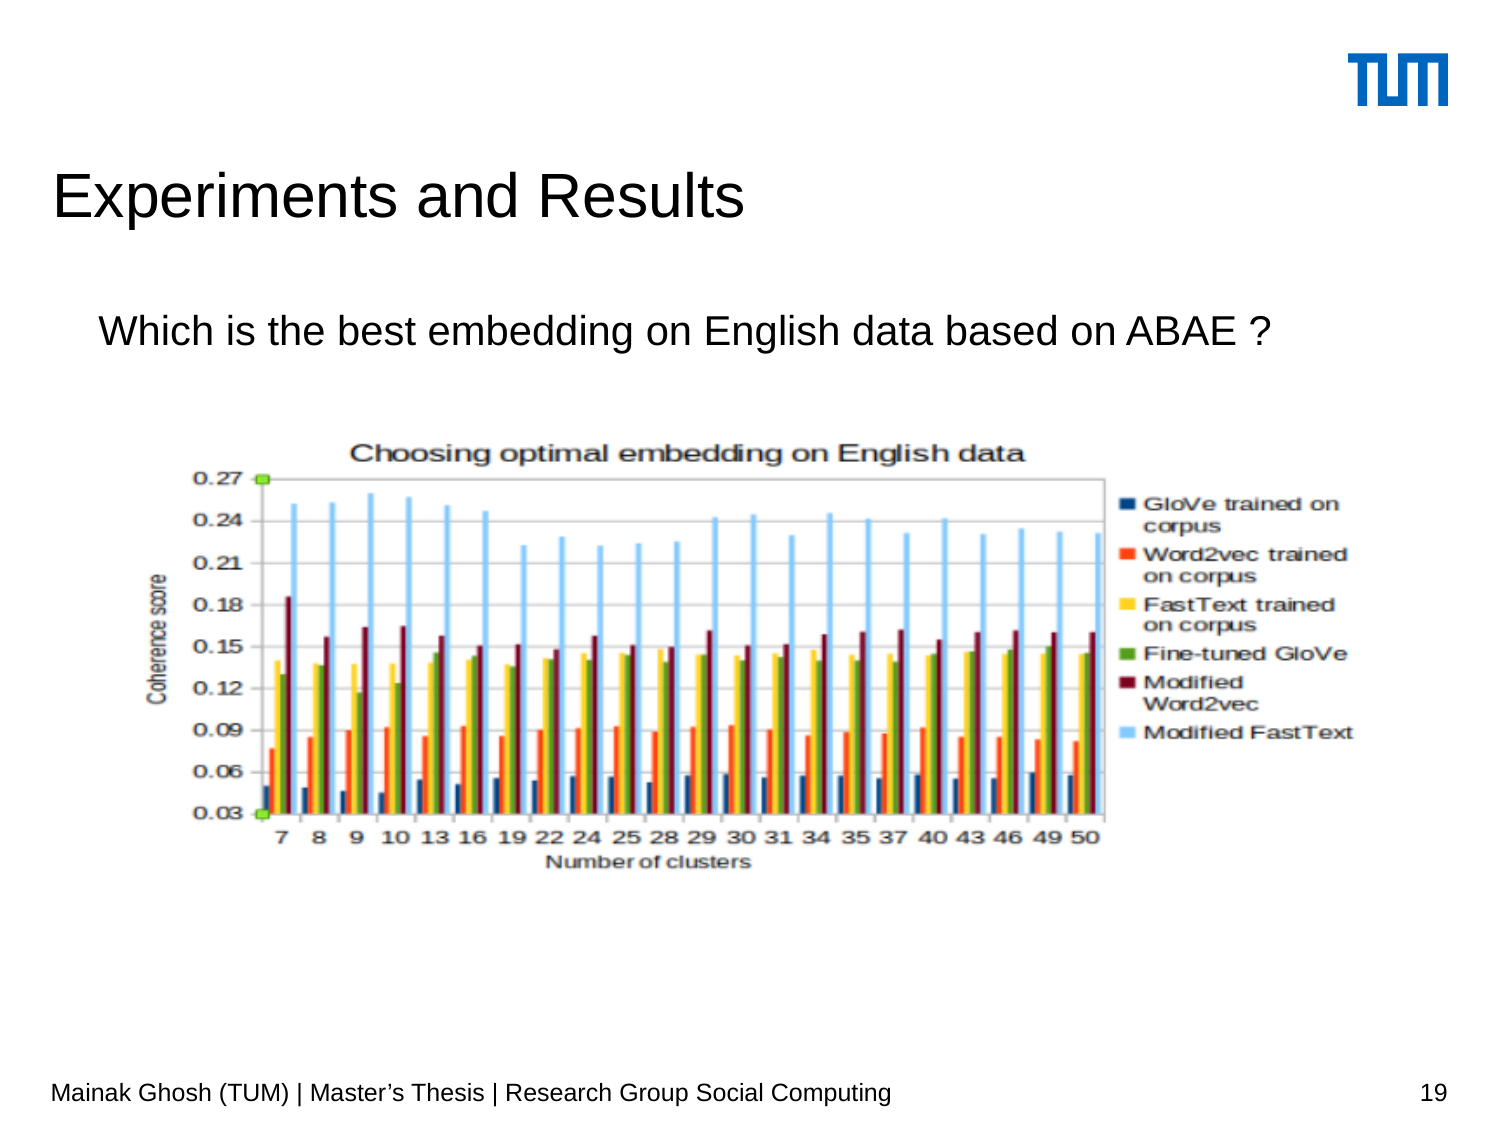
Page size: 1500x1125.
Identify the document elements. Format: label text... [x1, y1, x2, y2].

slide_number <number> [1112, 1061, 1448, 1122]
text_box Mainak Ghosh (TUM) | Master’s Thesis | Research Group Social Computing [50, 1061, 1112, 1122]
title Experiments and Results [52, 163, 1449, 231]
text_box Which is the best embedding on English data based on ABAE ? [48, 299, 1369, 408]
picture [138, 434, 1372, 877]
